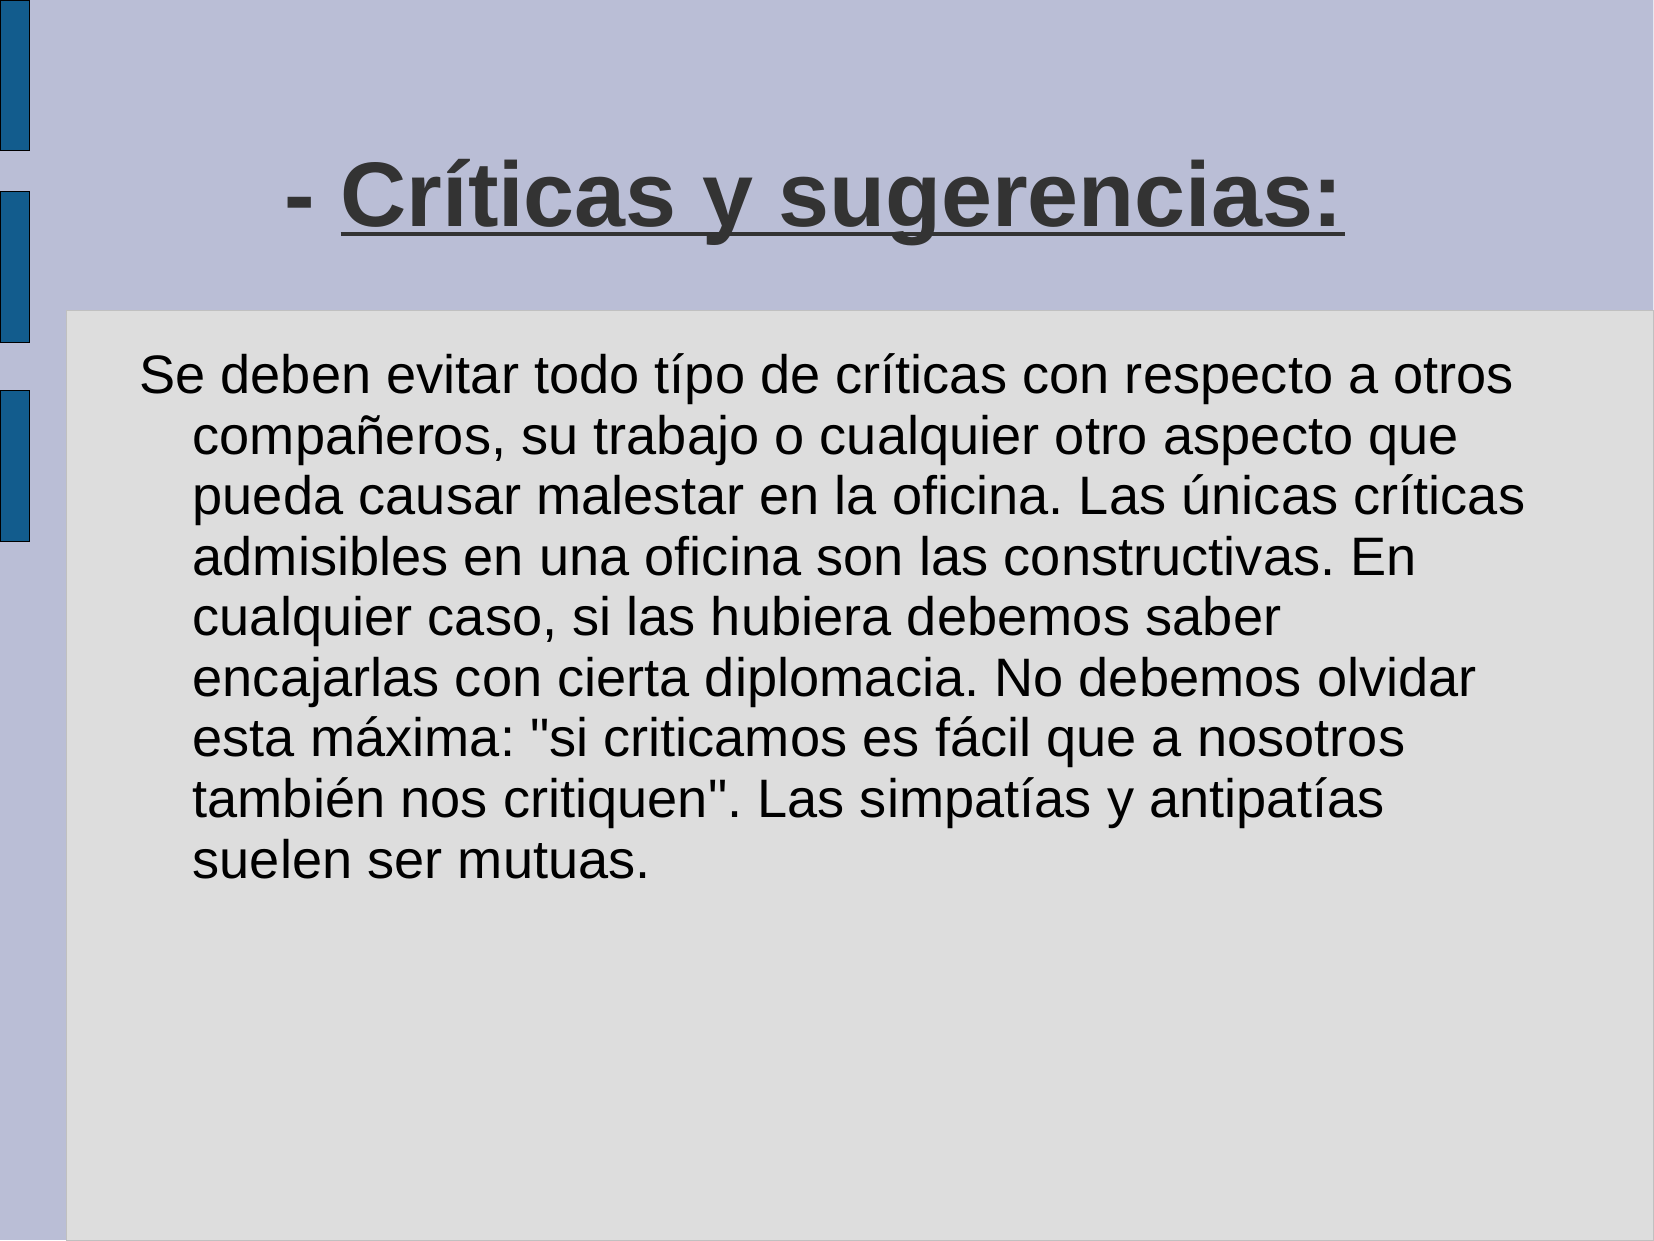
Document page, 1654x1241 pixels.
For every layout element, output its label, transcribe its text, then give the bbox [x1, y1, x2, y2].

title - Críticas y sugerencias: [121, 91, 1534, 299]
list Se deben evitar todo típo de críticas con respecto a otros compañeros, su trabajo o cualquier otro aspecto que pueda causar malestar en la oficina. Las únicas críticas admisibles en una oficina son las constructivas. En cualquier caso, si las hubiera debemos saber encajarlas con cierta diplomacia. No debemos olvidar esta máxima: "si criticamos es fácil que a nosotros también nos critiquen". Las simpatías y antipatías suelen ser mutuas. [121, 344, 1534, 1127]
